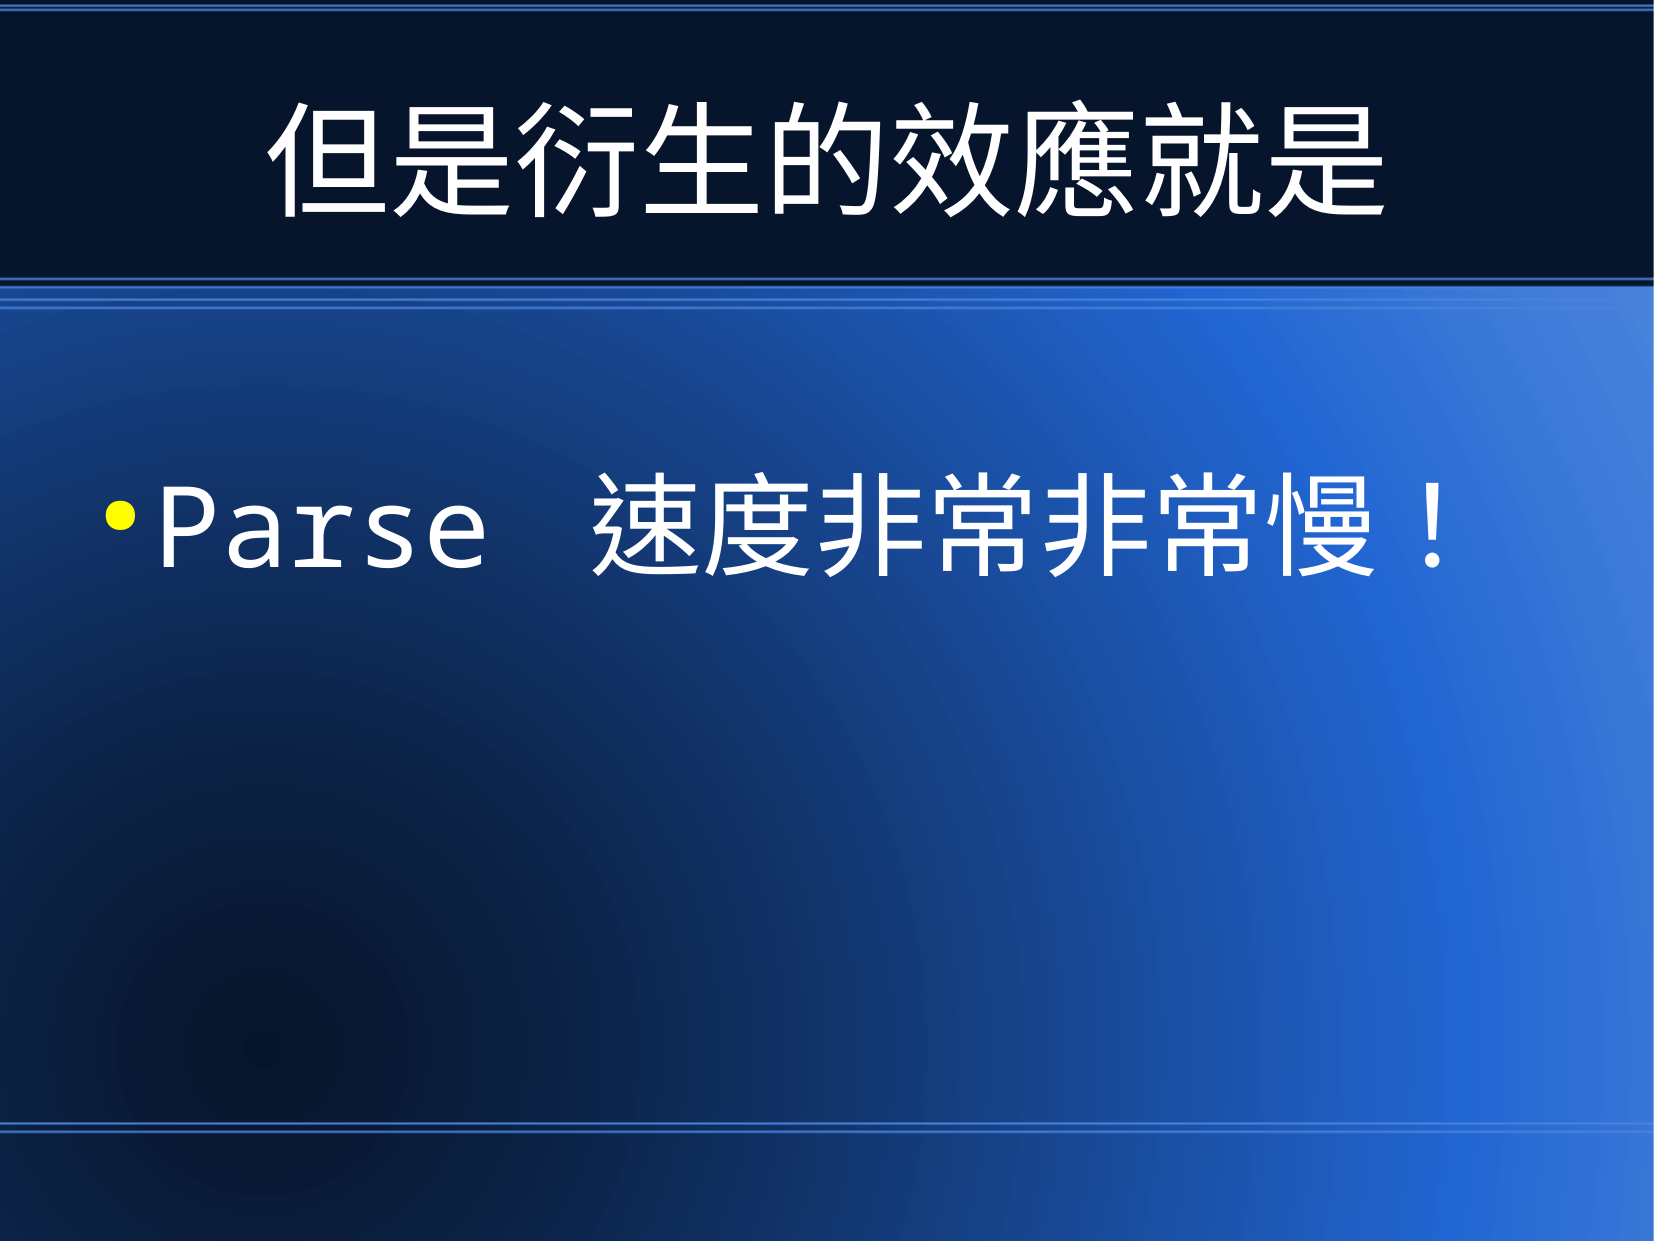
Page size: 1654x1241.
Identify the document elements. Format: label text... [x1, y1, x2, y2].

picture [0, 0, 1654, 1241]
title 但是衍生的效應就是 [82, 49, 1571, 257]
list Parse 速度非常非常慢！ [82, 355, 1571, 1241]
